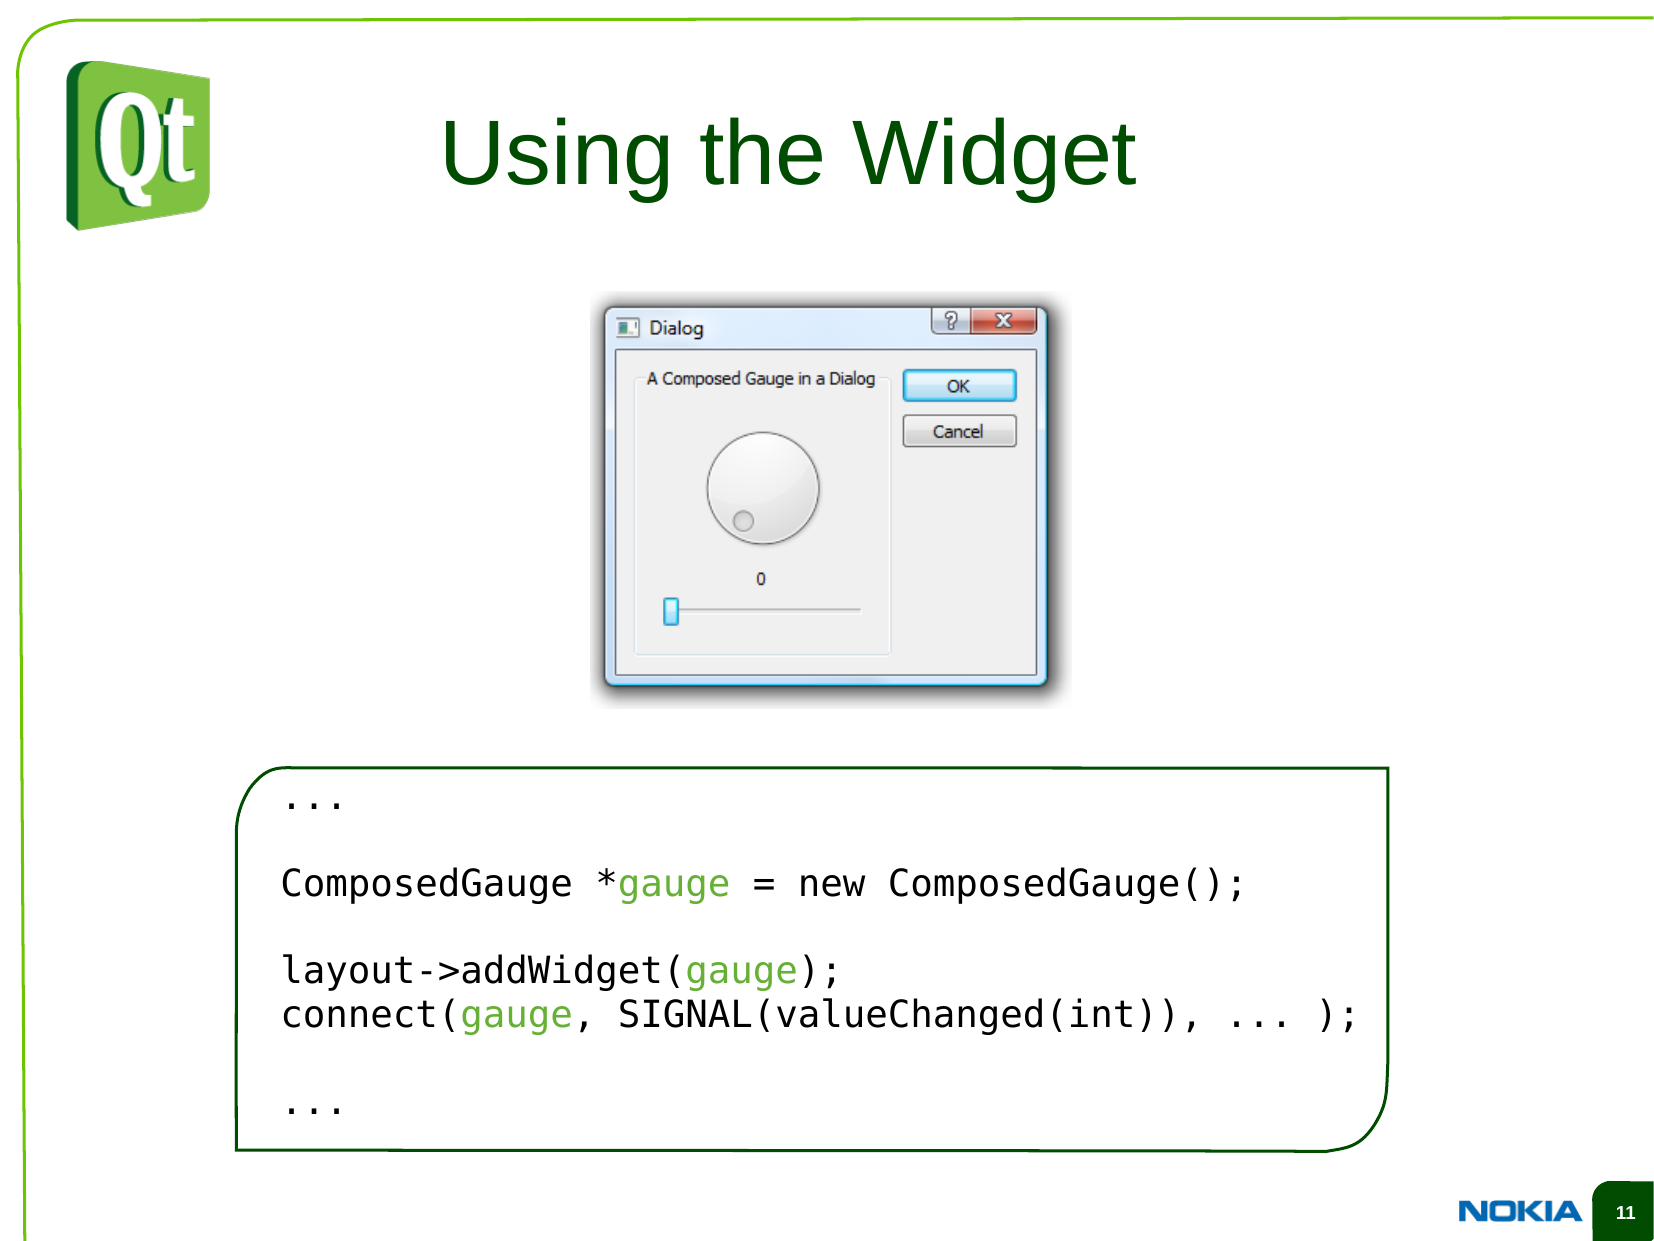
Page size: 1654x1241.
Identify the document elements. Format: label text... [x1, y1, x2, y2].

picture [66, 61, 210, 231]
picture [590, 291, 1072, 709]
picture [1459, 1200, 1583, 1222]
text_box ... ComposedGauge *gauge = new ComposedGauge(); layout->addWidget(gauge); connect(gauge, SIGNAL(valueChanged(int)), ... ); ... [265, 770, 1386, 1131]
title Using the Widget [251, 49, 1327, 257]
